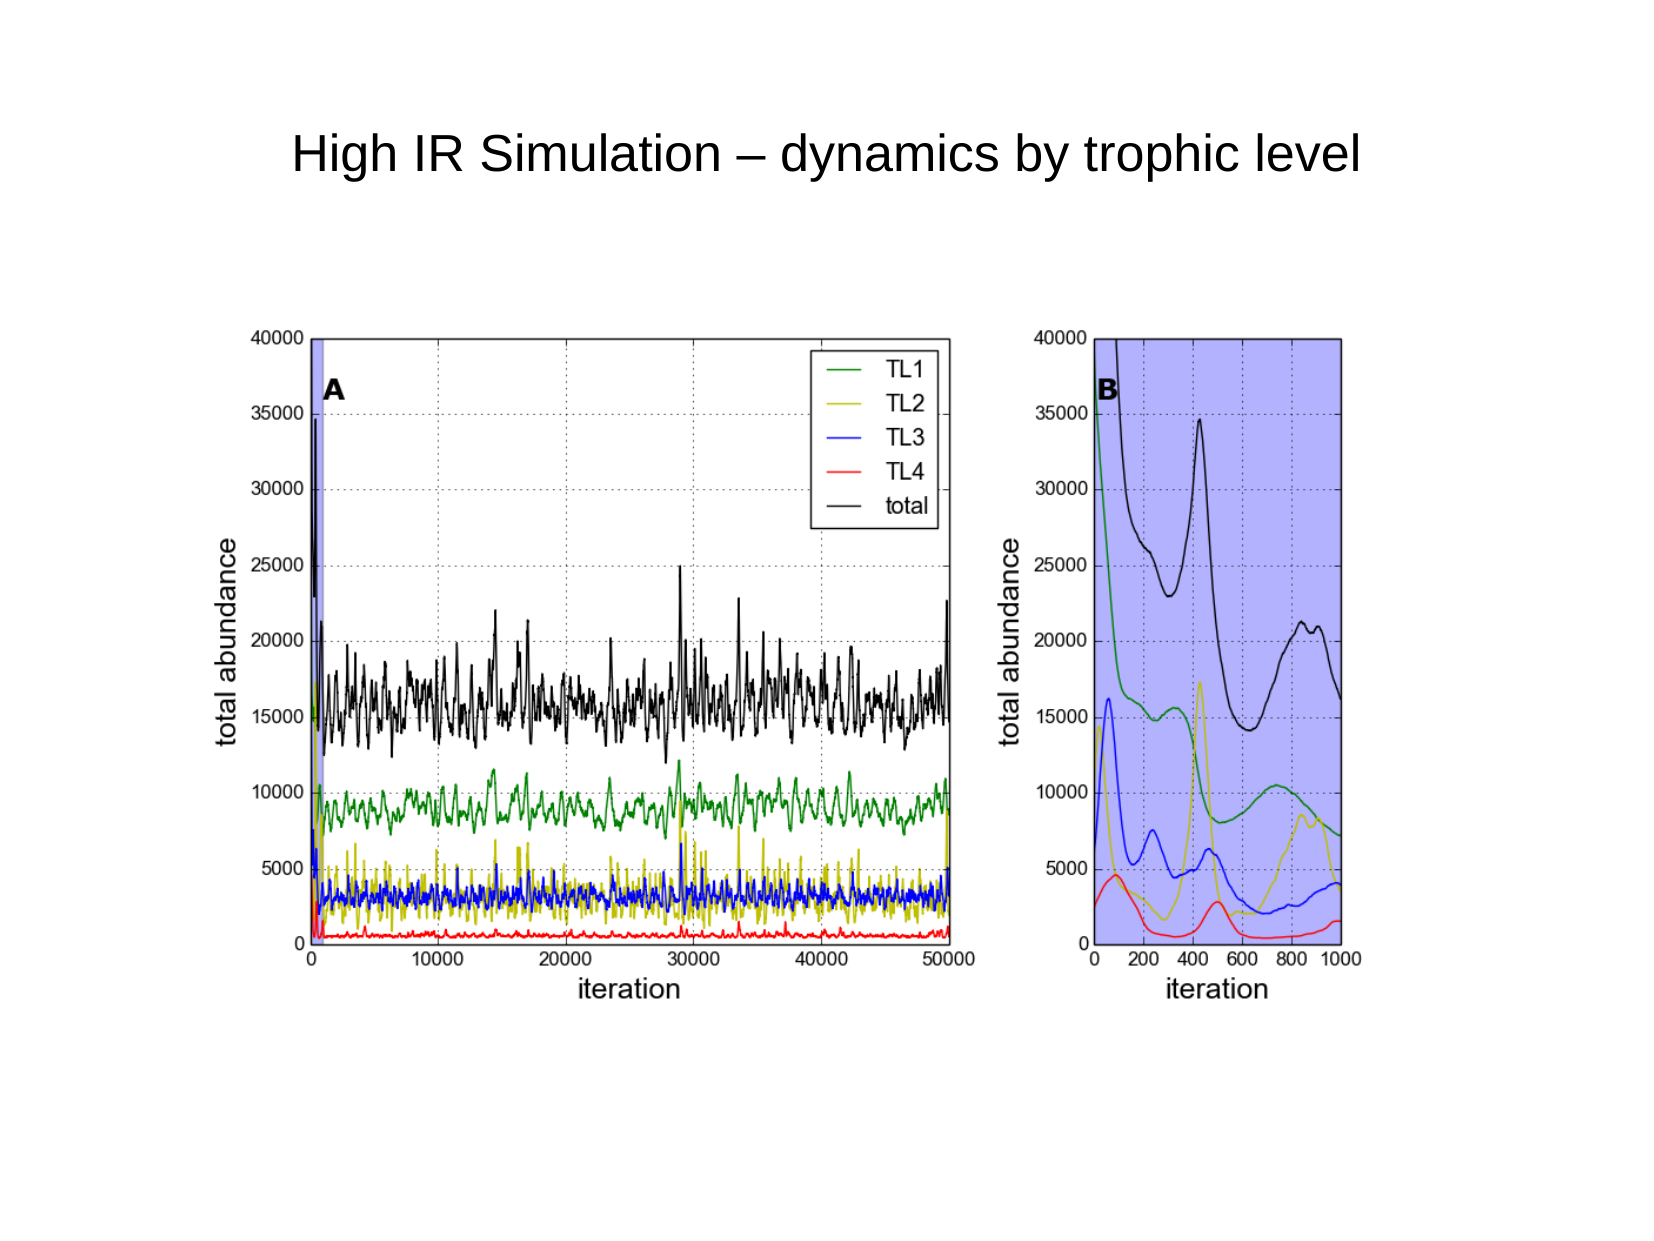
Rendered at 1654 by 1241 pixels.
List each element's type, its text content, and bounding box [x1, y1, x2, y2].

picture [192, 308, 1382, 1028]
title High IR Simulation – dynamics by trophic level [82, 49, 1571, 257]
